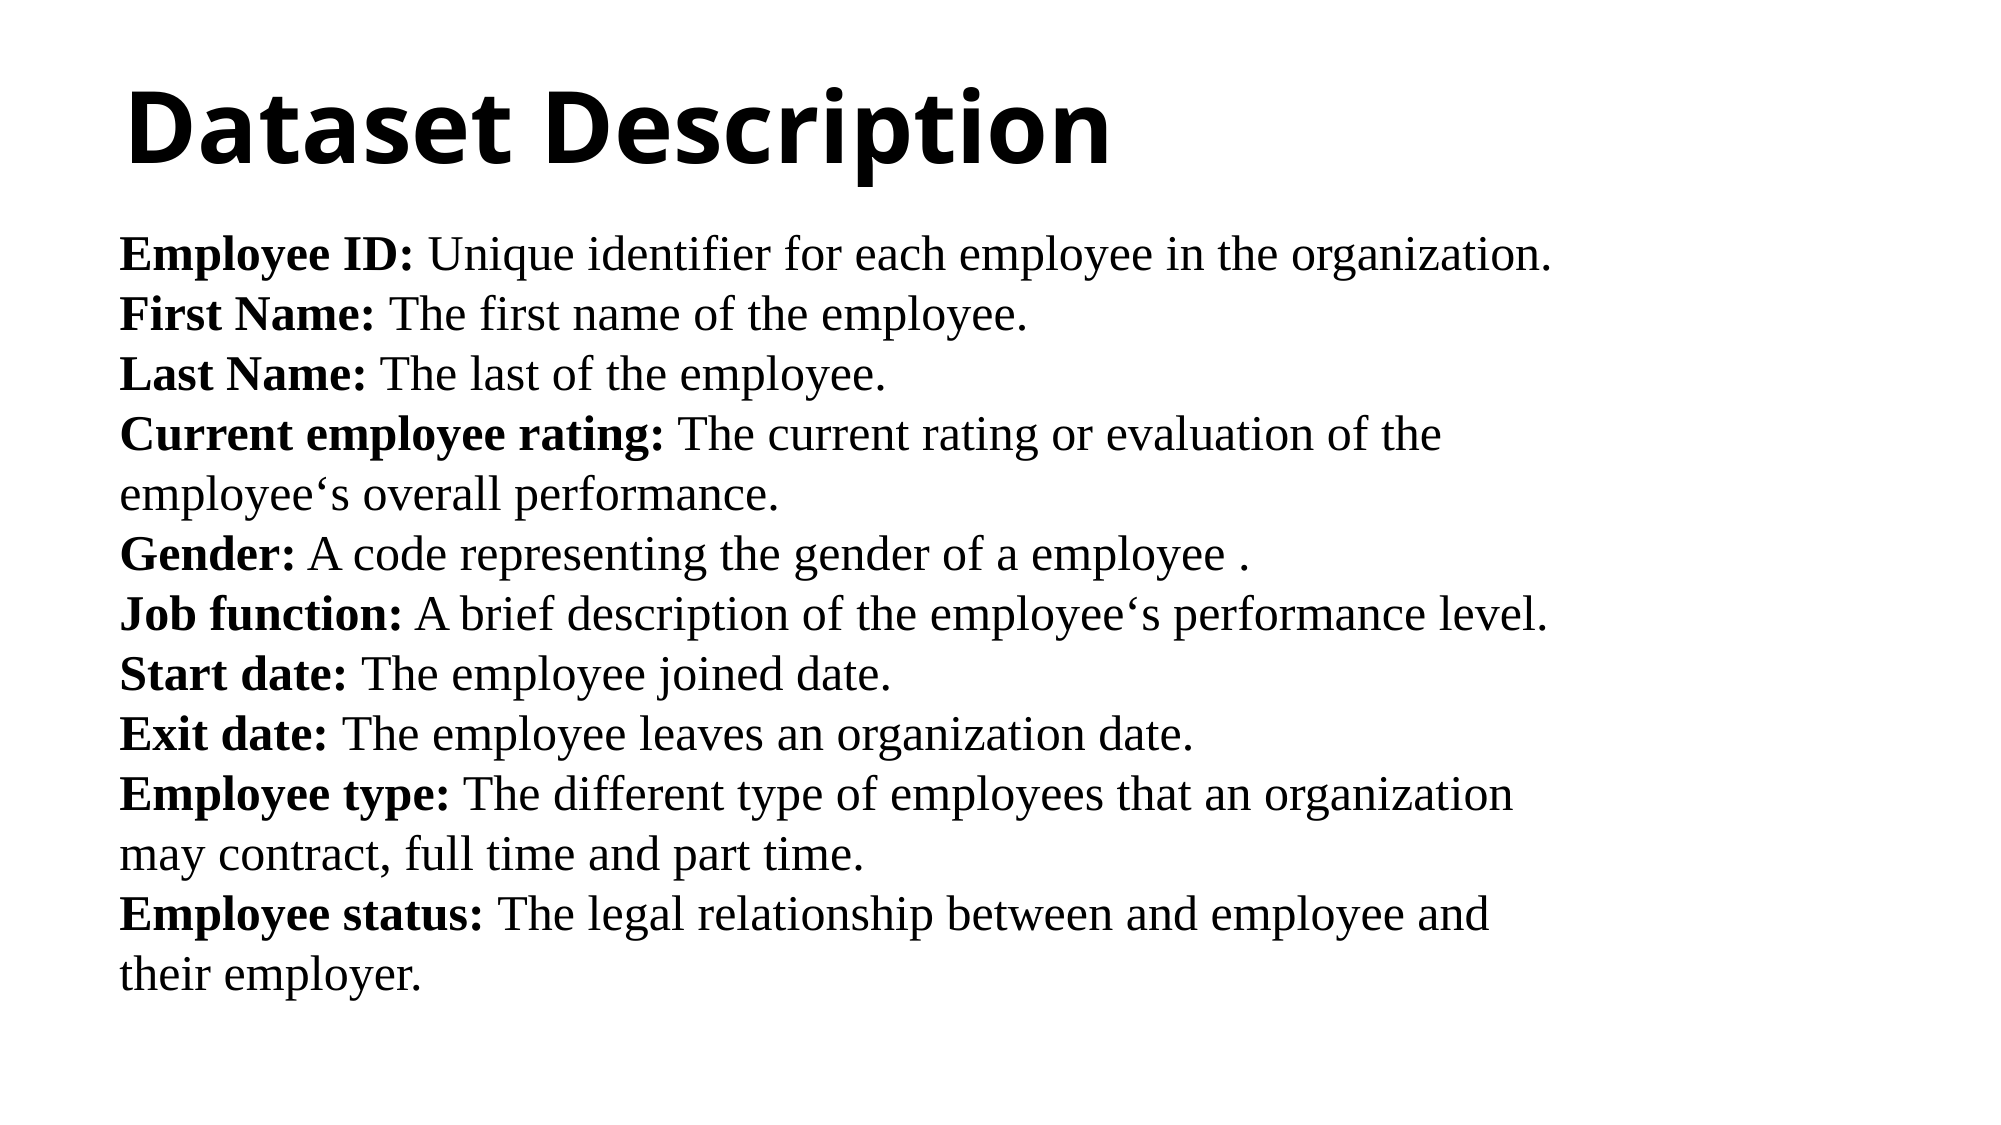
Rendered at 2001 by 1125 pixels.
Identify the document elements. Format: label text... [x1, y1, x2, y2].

title Dataset Description [123, 63, 1877, 188]
text_box Employee ID: Unique identifier for each employee in the organization. First Name: The first name of the employee. Last Name: The last of the employee. Current employee rating: The current rating or evaluation of the employee‘s overall performance. Gender: A code representing the gender of a employee . Job function: A brief description of the employee‘s performance level. Start date: The employee joined date. Exit date: The employee leaves an organization date. Employee type: The different type of employees that an organization may contract, full time and part time. Employee status: The legal relationship between and employee and their employer. [104, 212, 1579, 1125]
